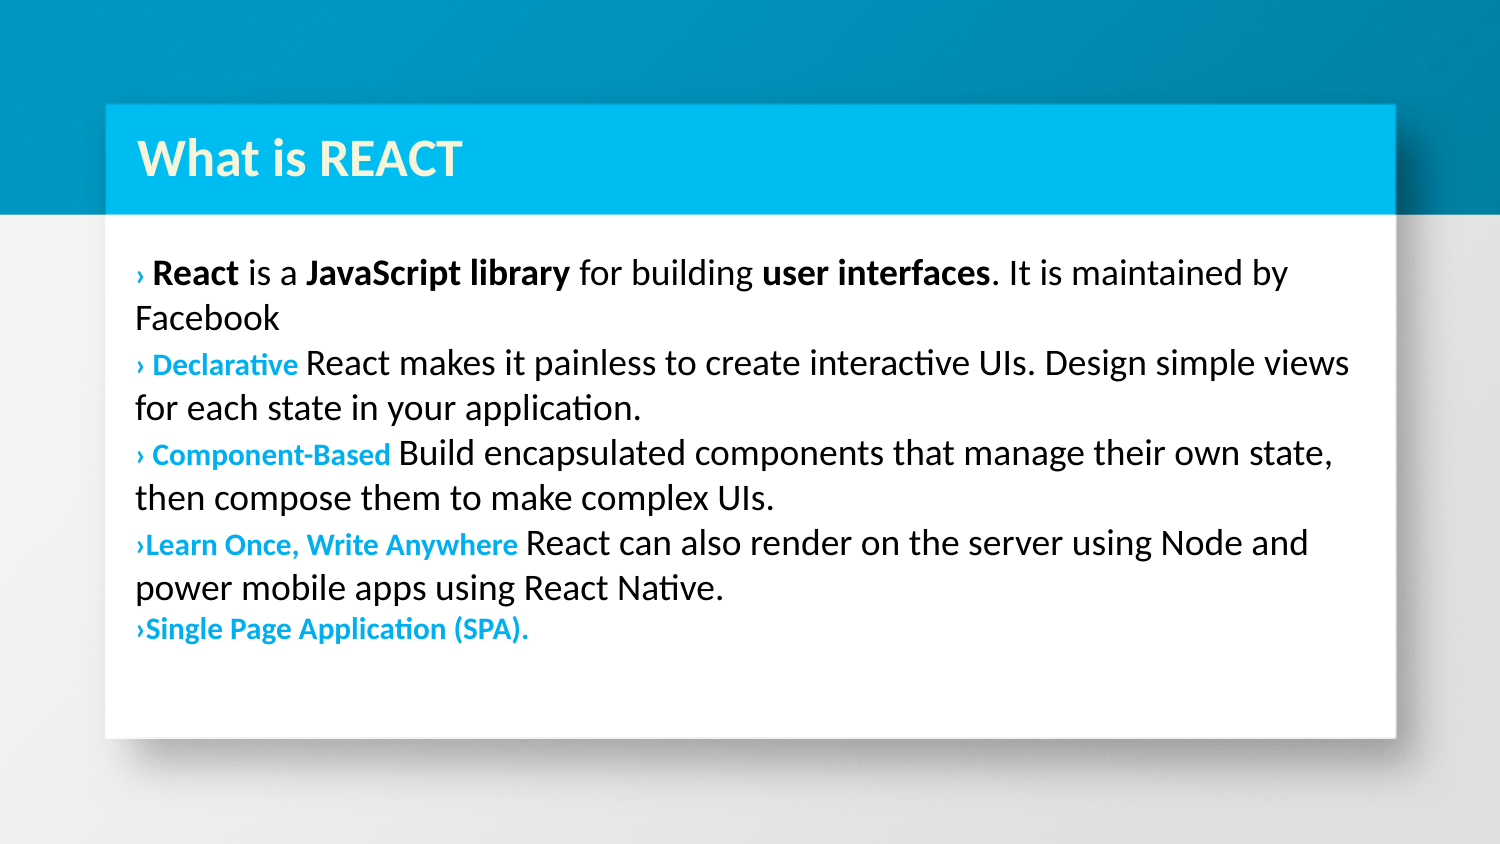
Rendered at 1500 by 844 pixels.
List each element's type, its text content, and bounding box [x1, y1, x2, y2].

title What is REACT [135, 120, 931, 382]
picture [0, 215, 1500, 844]
text_box › React is a JavaScript library for building user interfaces. It is maintained by Facebook › Declarative React makes it painless to create interactive UIs. Design simple views for each state in your application. › Component-Based Build encapsulated components that manage their own state, then compose them to make complex UIs. ›Learn Once, Write Anywhere React can also render on the server using Node and power mobile apps using React Native. ›Single Page Application (SPA). [135, 208, 1381, 684]
